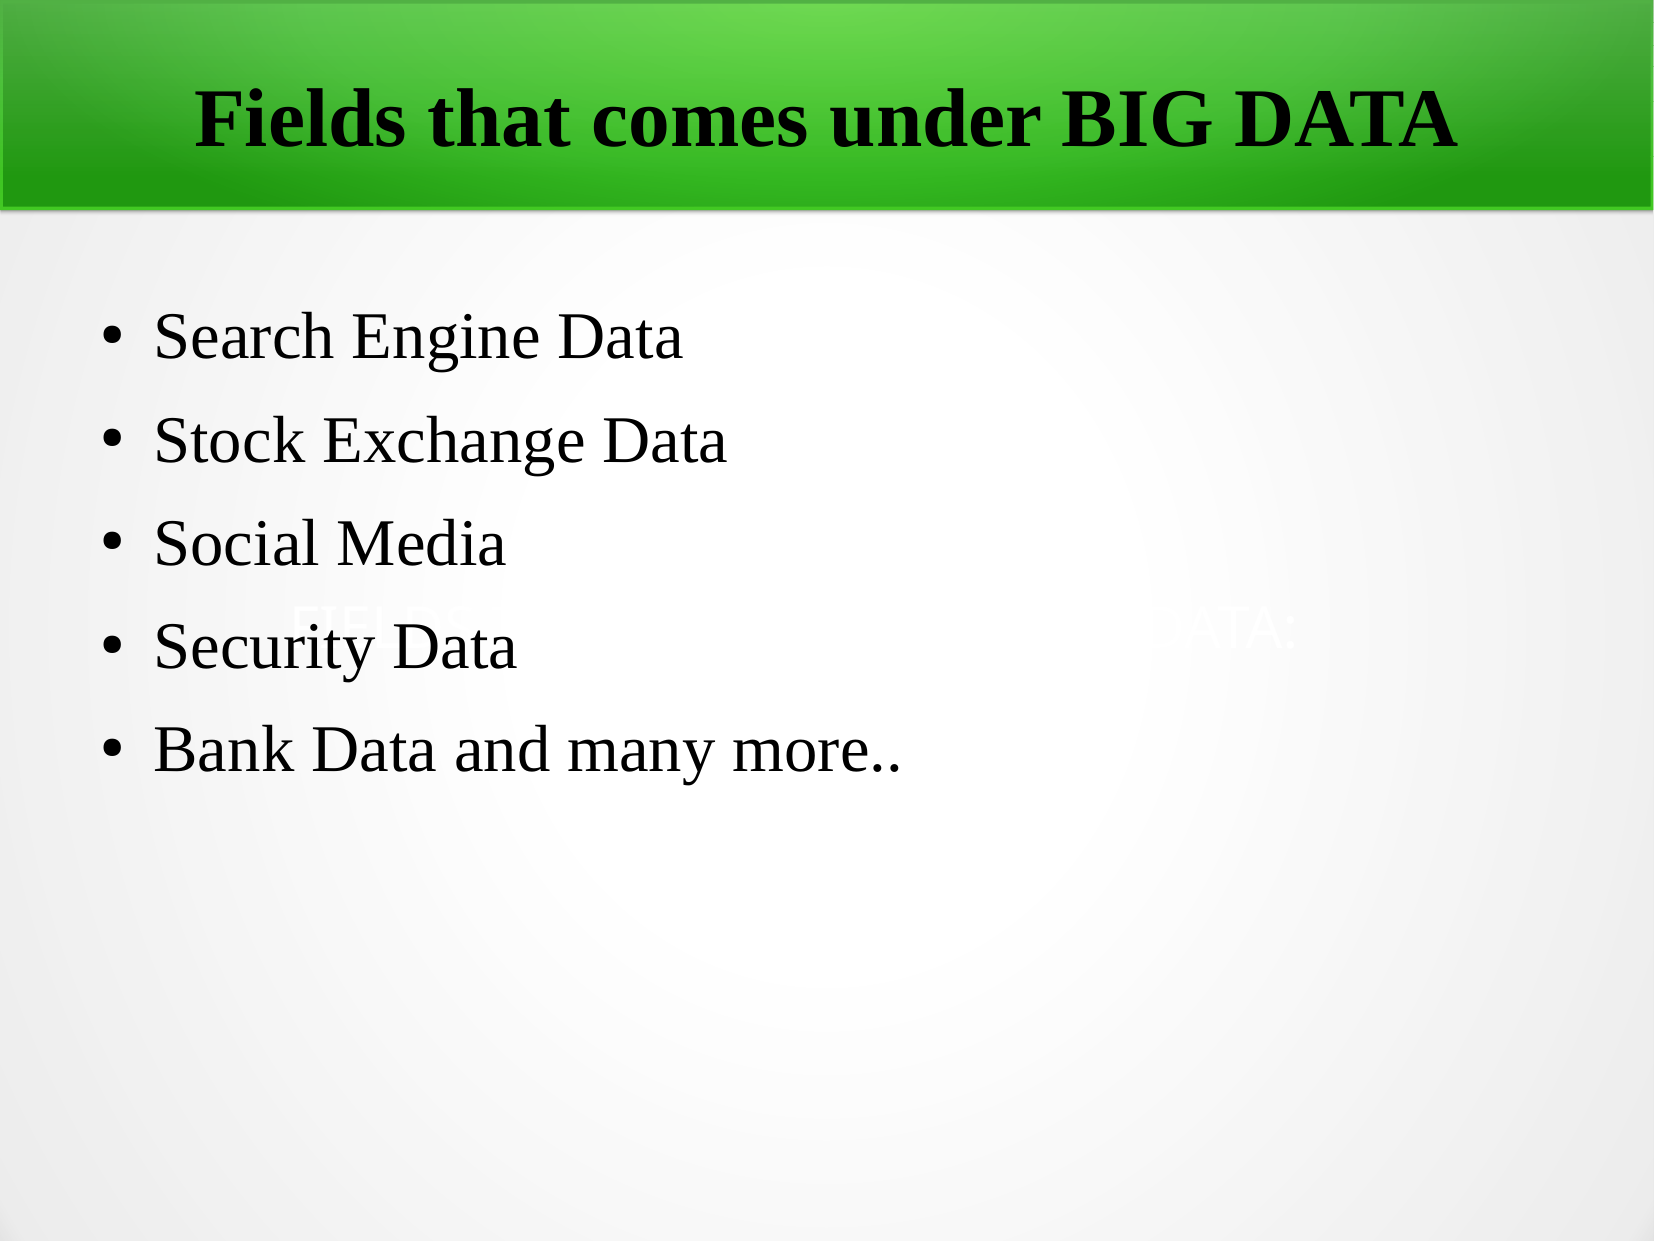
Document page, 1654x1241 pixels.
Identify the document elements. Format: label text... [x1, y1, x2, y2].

list Search Engine Data Stock Exchange Data Social Media Security Data Bank Data and many more.. [82, 299, 1571, 1019]
title Fields that comes under BIG DATA [82, 47, 1571, 189]
